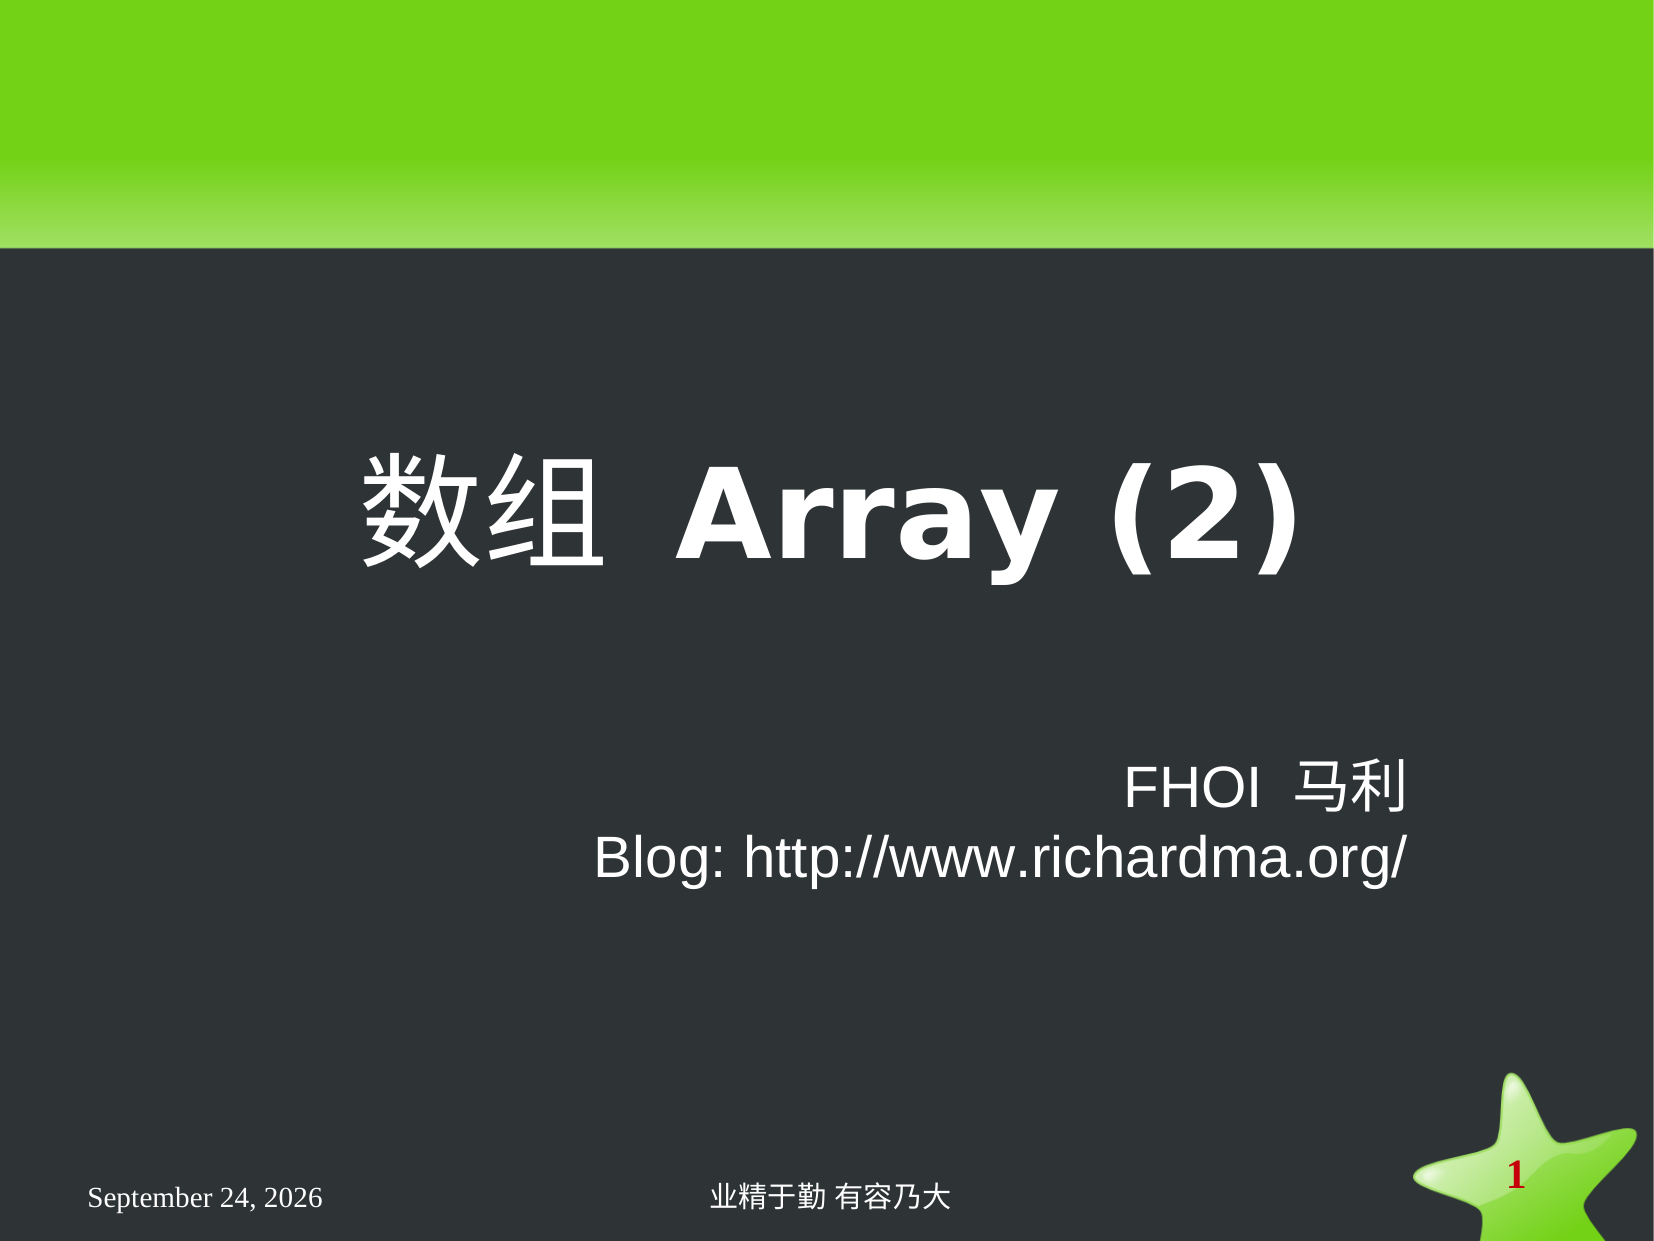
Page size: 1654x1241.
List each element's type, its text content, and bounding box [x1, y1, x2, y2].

title 数组 Array (2) [88, 413, 1577, 606]
text_box FHOI 马利 Blog: http://www.richardma.org/ [206, 738, 1424, 886]
picture [0, 0, 1654, 1241]
